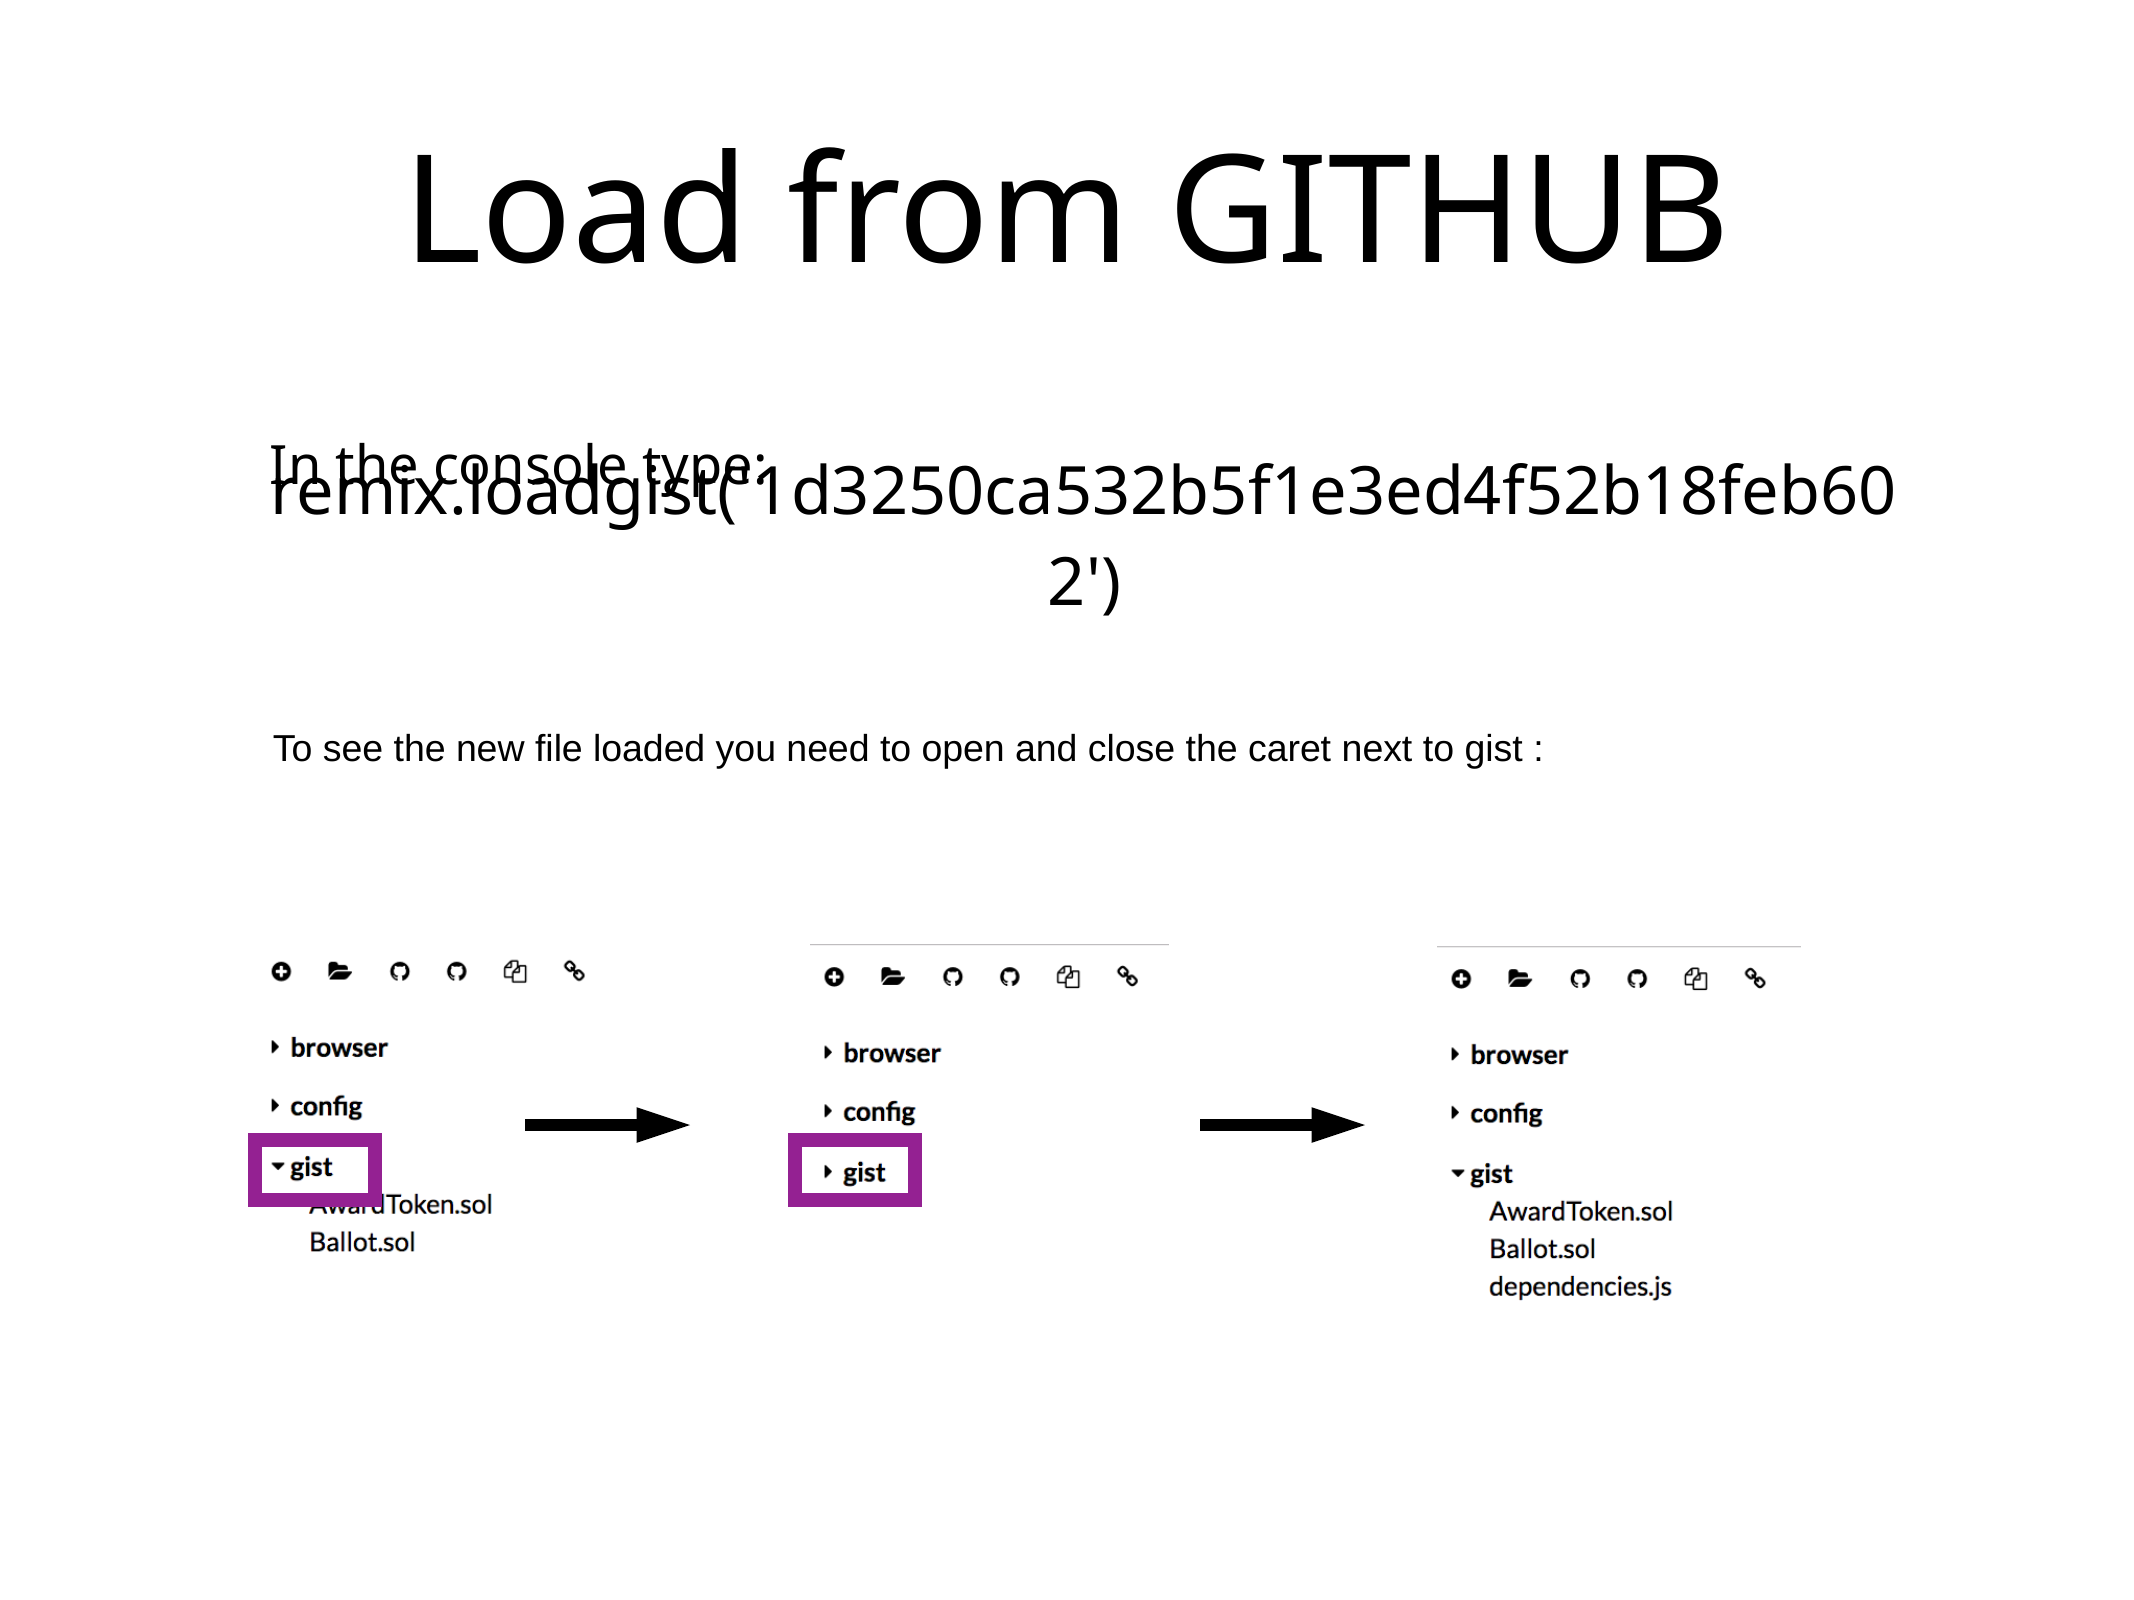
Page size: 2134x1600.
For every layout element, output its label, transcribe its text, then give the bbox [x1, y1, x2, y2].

picture [1437, 941, 1801, 1351]
picture [255, 944, 620, 1266]
picture [810, 1147, 908, 1193]
title Load from GITHUB [208, 45, 1925, 269]
picture [262, 1147, 368, 1193]
text_box In the console type: [255, 419, 991, 498]
text_box To see the new file loaded you need to open and close the caret next to gist : [258, 720, 1566, 777]
text_box remix.loadgist('1d3250ca532b5f1e3ed4f52b18feb602') [263, 494, 1906, 573]
picture [810, 941, 1169, 1234]
